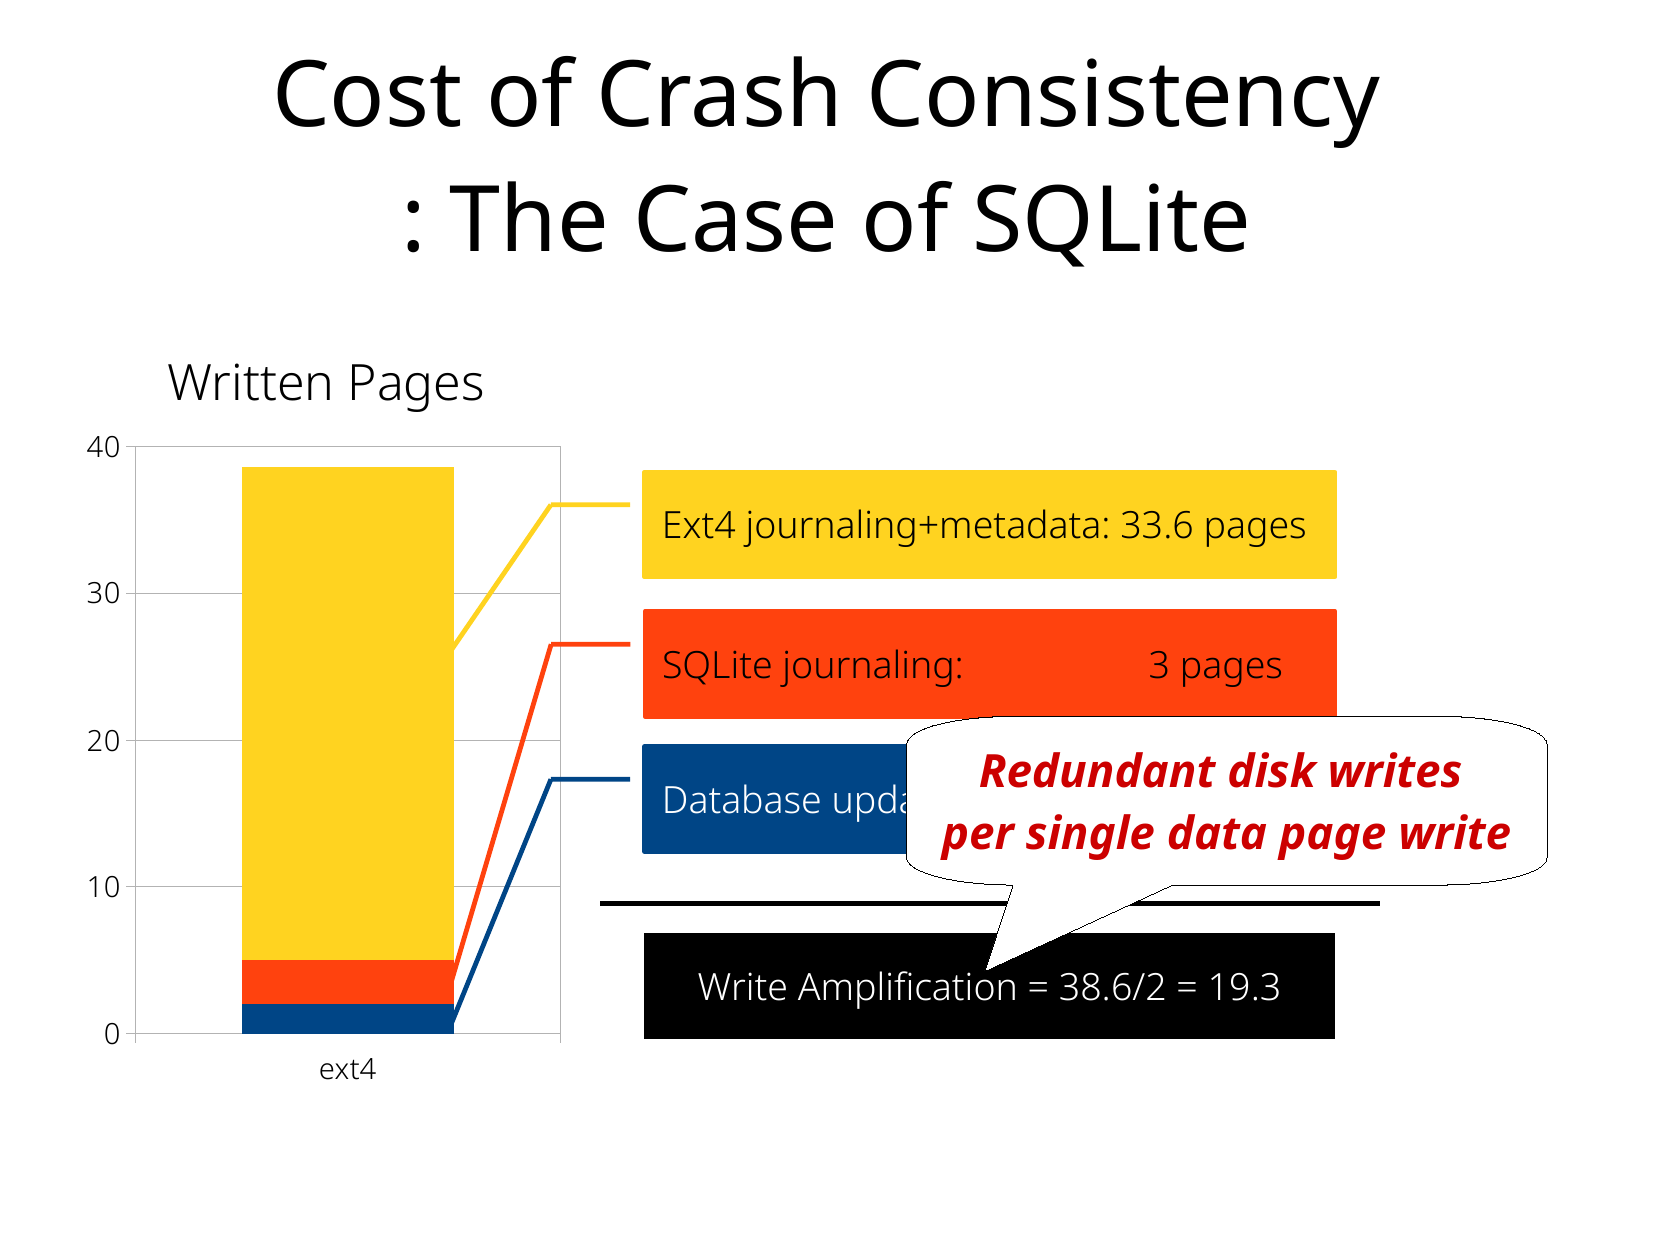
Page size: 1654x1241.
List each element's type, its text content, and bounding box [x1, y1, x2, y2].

text_box Ext4 journaling+metadata: 33.6 pages [645, 472, 1335, 577]
text_box SQLite journaling: 3 pages [645, 611, 1335, 717]
text_box Written Pages [152, 339, 520, 423]
title Cost of Crash Consistency : The Case of SQLite [82, 27, 1571, 279]
chart [76, 411, 571, 1104]
text_box Write Amplification = 38.6/2 = 19.3 [644, 933, 1335, 1039]
text_box Database update: 2 pages [645, 746, 906, 852]
text_box Redundant disk writes per single data page write [906, 716, 1548, 972]
